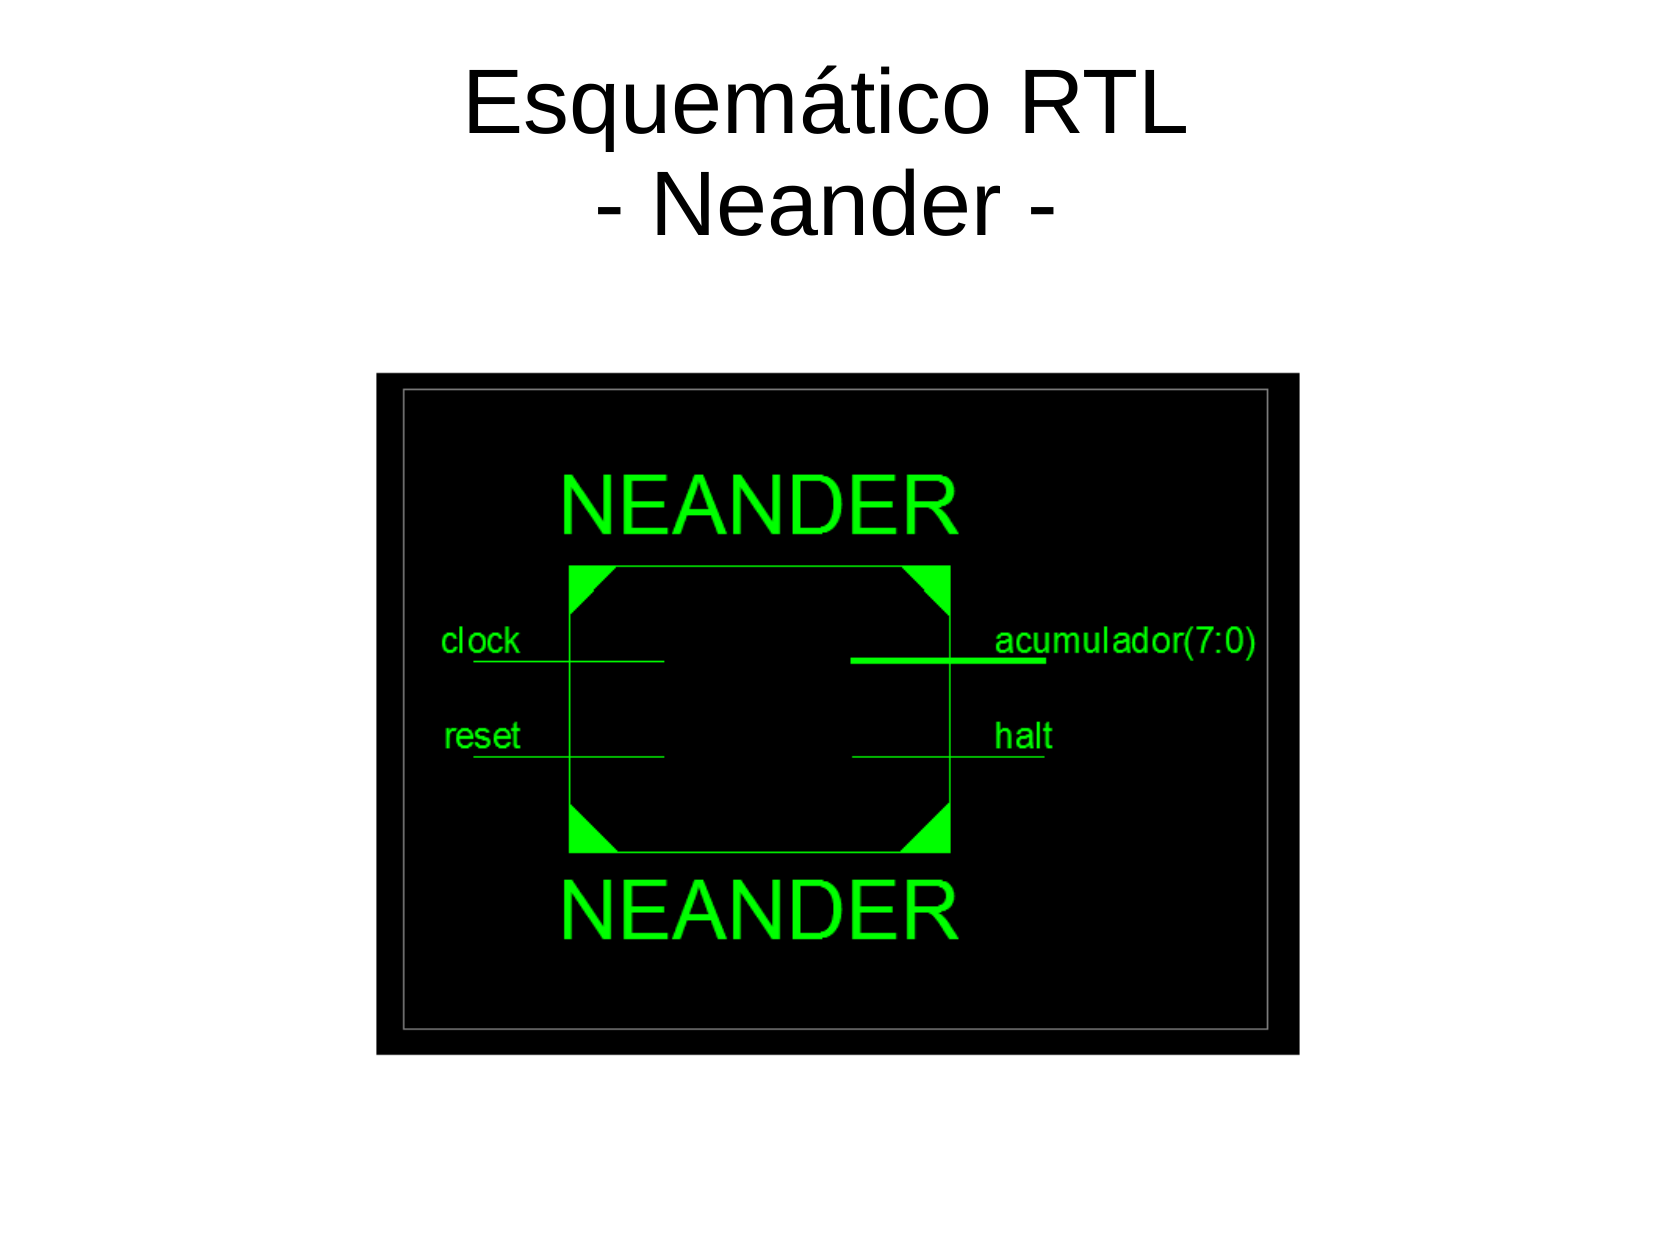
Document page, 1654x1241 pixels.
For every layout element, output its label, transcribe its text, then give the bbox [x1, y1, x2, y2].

title Esquemático RTL - Neander - [82, 49, 1571, 257]
picture [361, 367, 1314, 1063]
